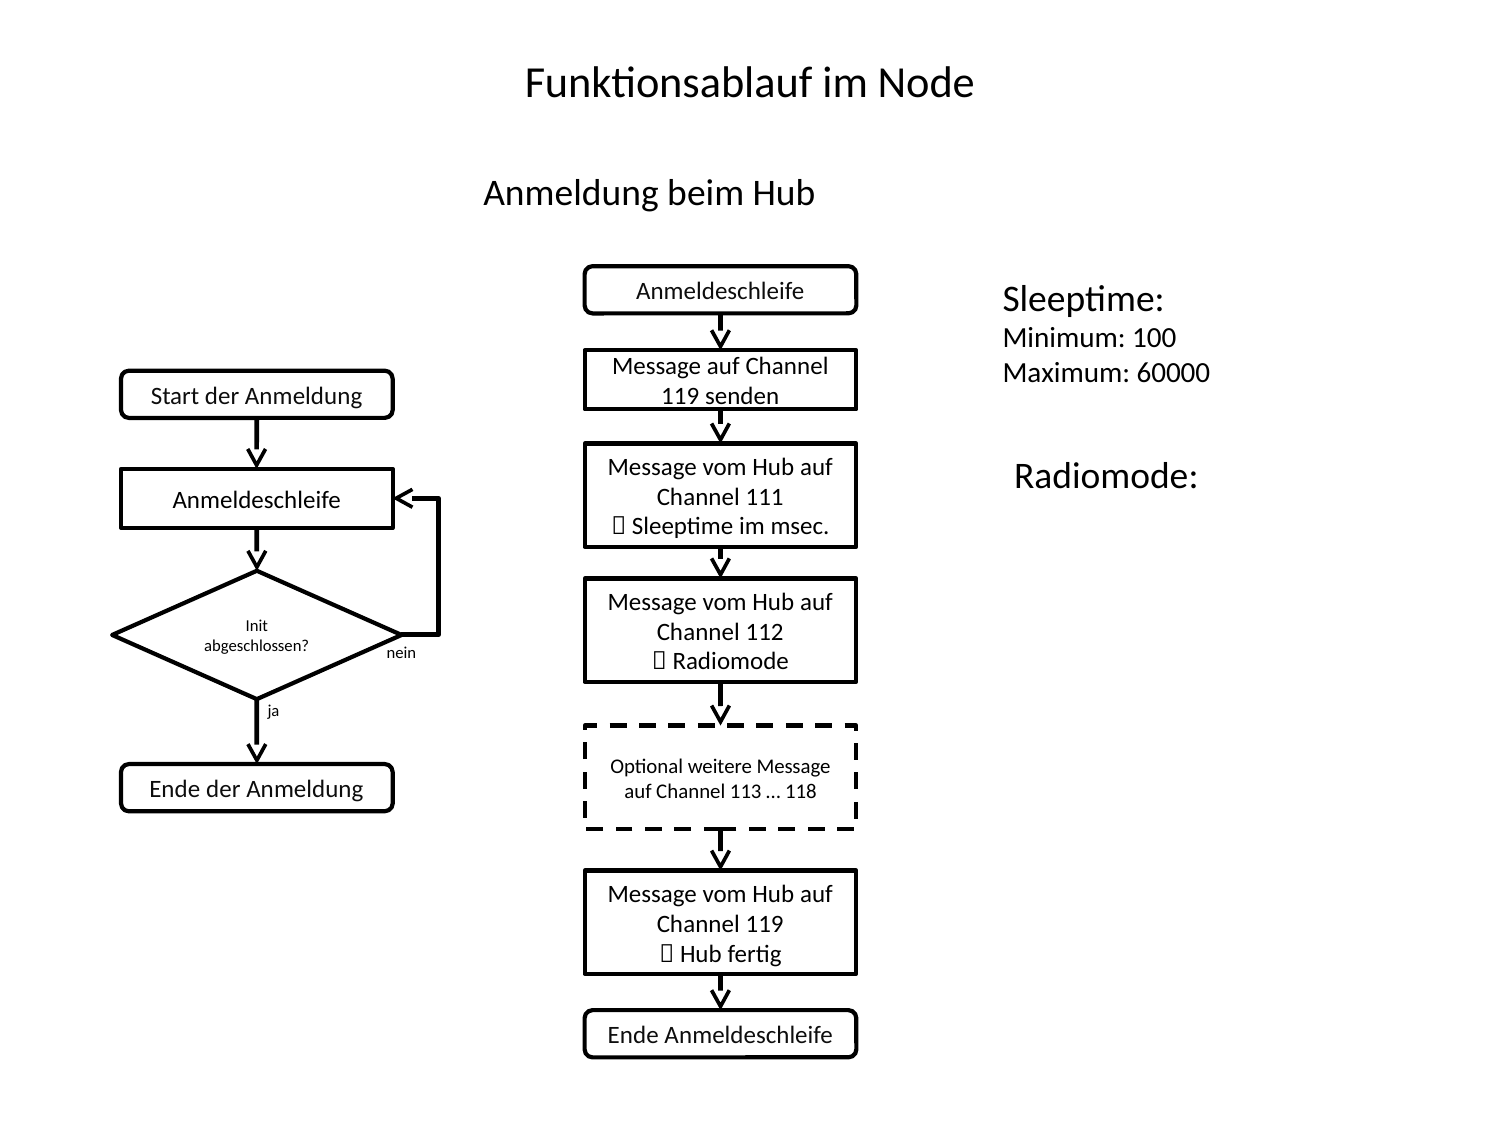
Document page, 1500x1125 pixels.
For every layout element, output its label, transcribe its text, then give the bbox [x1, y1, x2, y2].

text_box Message auf Channel 119 senden [584, 350, 857, 410]
title Funktionsablauf im Node [75, 45, 1425, 114]
text_box Anmeldeschleife [584, 266, 857, 314]
text_box Anmeldung beim Hub [468, 160, 831, 221]
text_box Init abgeschlossen? [112, 571, 400, 698]
text_box Ende Anmeldeschleife [584, 1010, 857, 1058]
text_box Optional weitere Message auf Channel 113 … 118 [584, 725, 857, 829]
text_box Message vom Hub auf Channel 111  Sleeptime im msec. [584, 443, 857, 547]
text_box Sleeptime: Minimum: 100 Maximum: 60000 [987, 266, 1226, 396]
text_box ja [252, 692, 295, 728]
text_box Radiomode: [999, 443, 1214, 549]
text_box Message vom Hub auf Channel 119  Hub fertig [584, 870, 857, 974]
text_box Ende der Anmeldung [121, 764, 393, 812]
text_box Anmeldeschleife [121, 468, 393, 528]
text_box Start der Anmeldung [121, 370, 393, 418]
text_box nein [371, 634, 432, 670]
text_box Message vom Hub auf Channel 112  Radiomode [584, 578, 857, 682]
